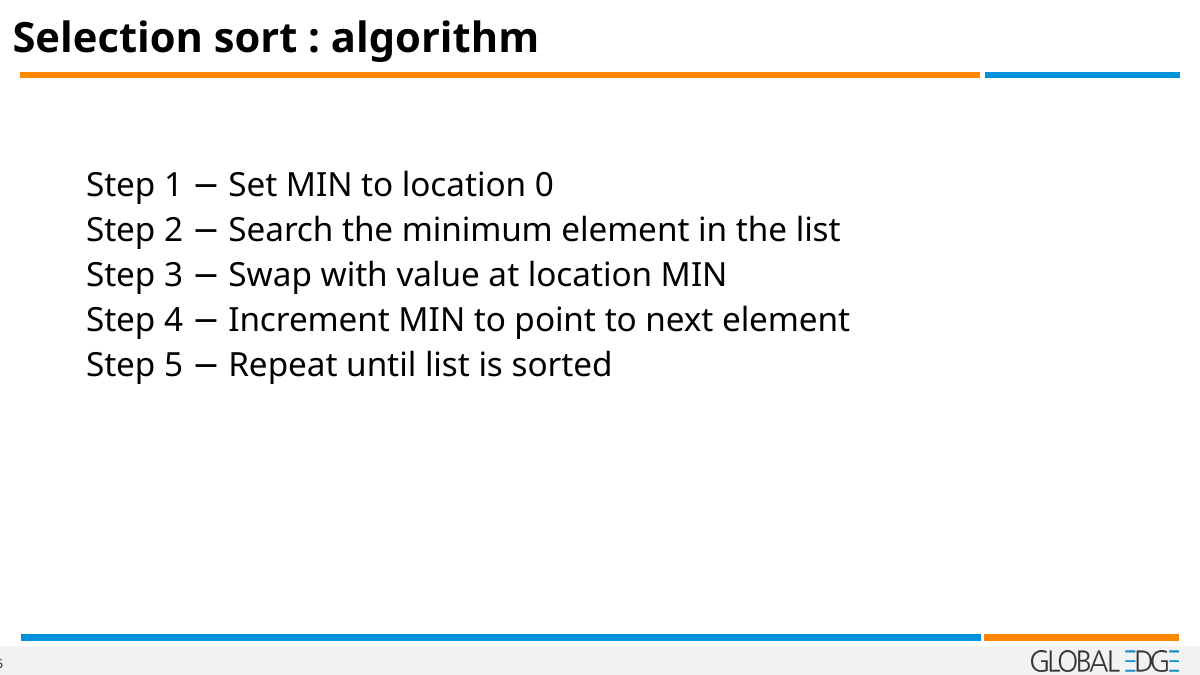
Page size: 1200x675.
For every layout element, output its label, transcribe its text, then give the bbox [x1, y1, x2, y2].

text_box Step 1 − Set MIN to location 0 Step 2 − Search the minimum element in the list Step 3 − Swap with value at location MIN Step 4 − Increment MIN to point to next element Step 5 − Repeat until list is sorted [71, 153, 898, 441]
title Selection sort : algorithm [12, 9, 1088, 63]
picture [1031, 650, 1179, 672]
